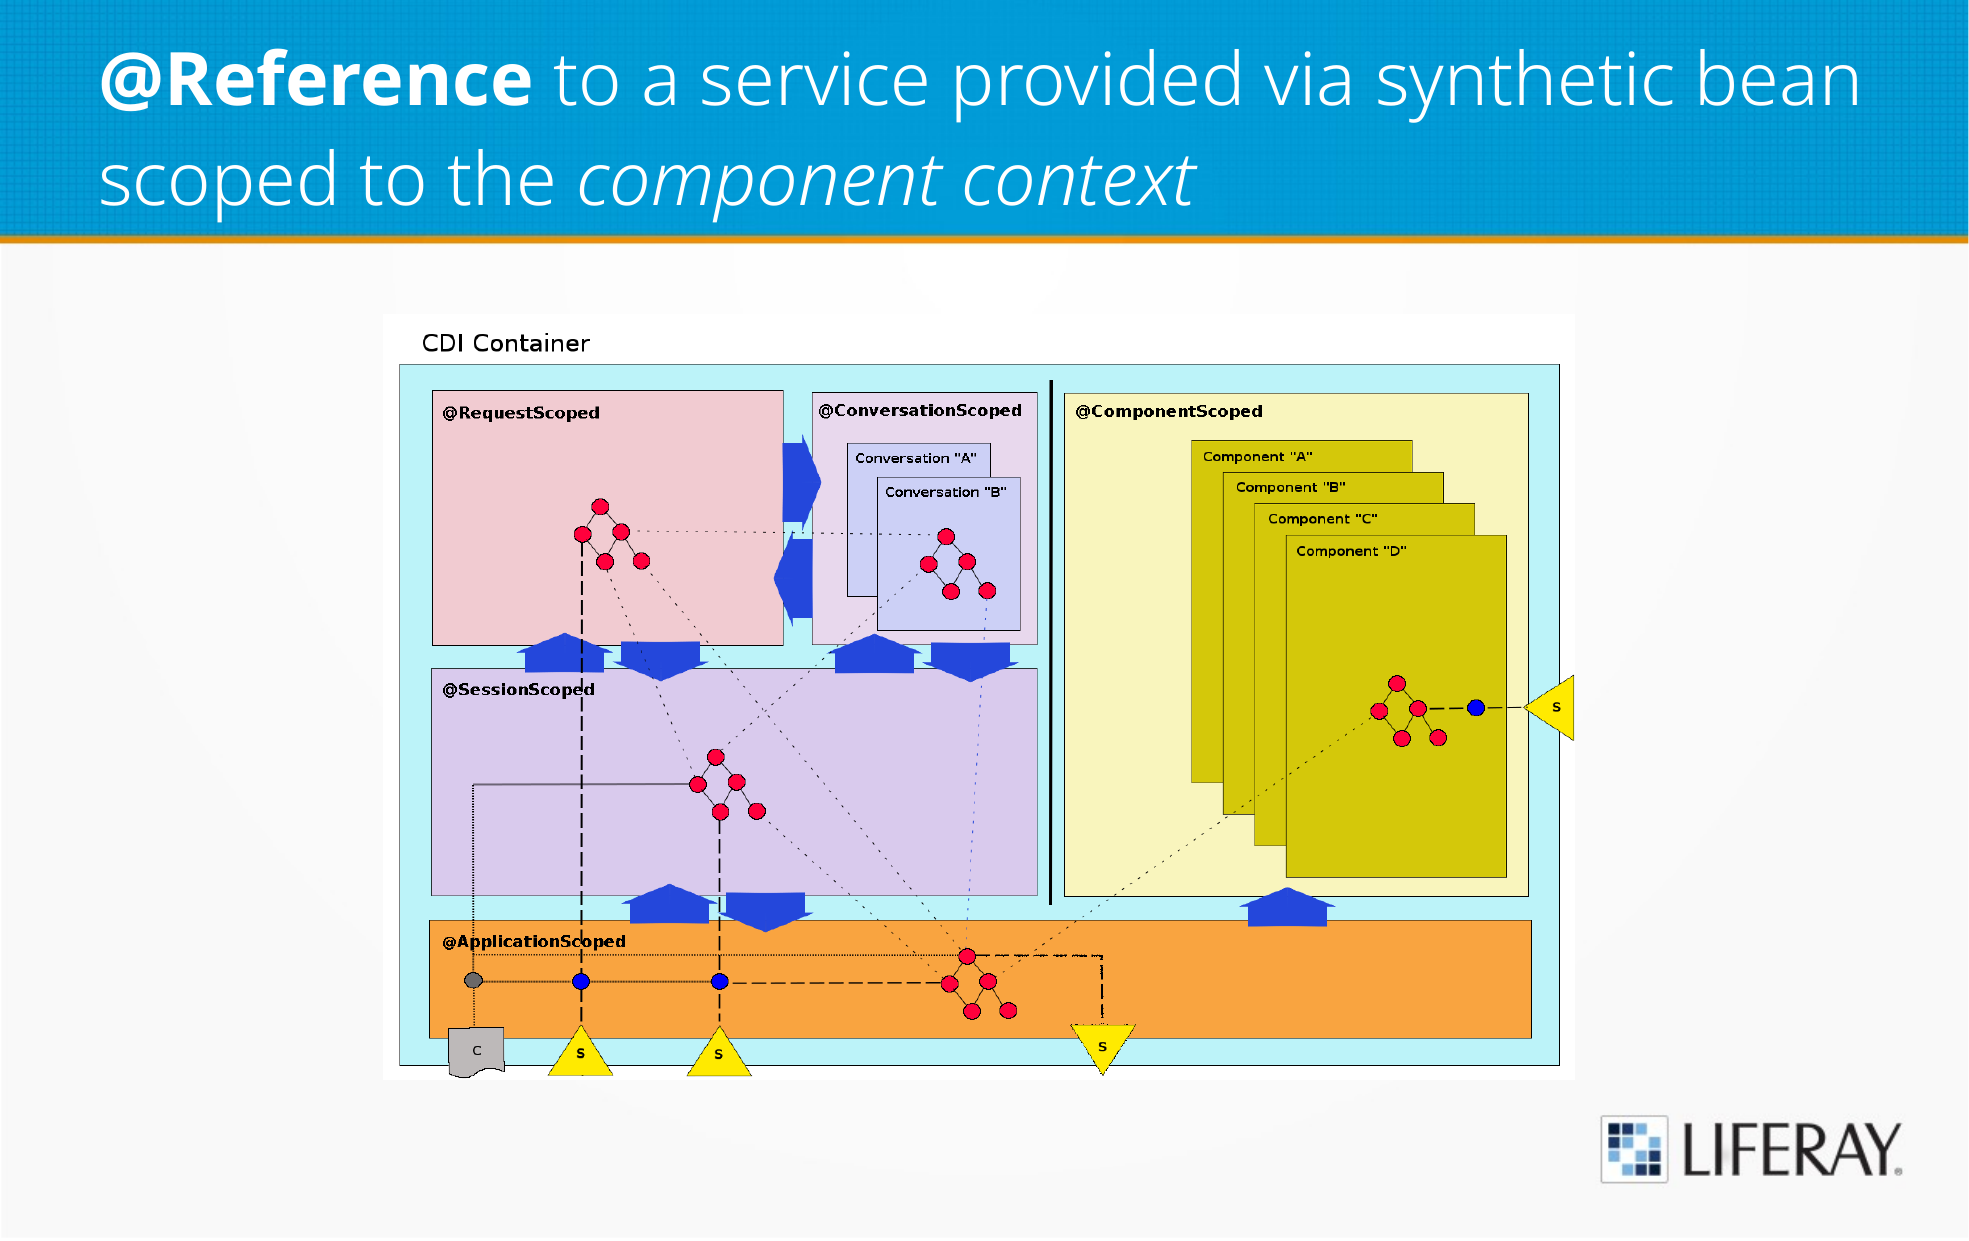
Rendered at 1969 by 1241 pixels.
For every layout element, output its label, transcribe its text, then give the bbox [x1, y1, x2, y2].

title @Reference to a service provided via synthetic bean scoped to the component context [98, 19, 1870, 227]
picture [0, 233, 1969, 1241]
